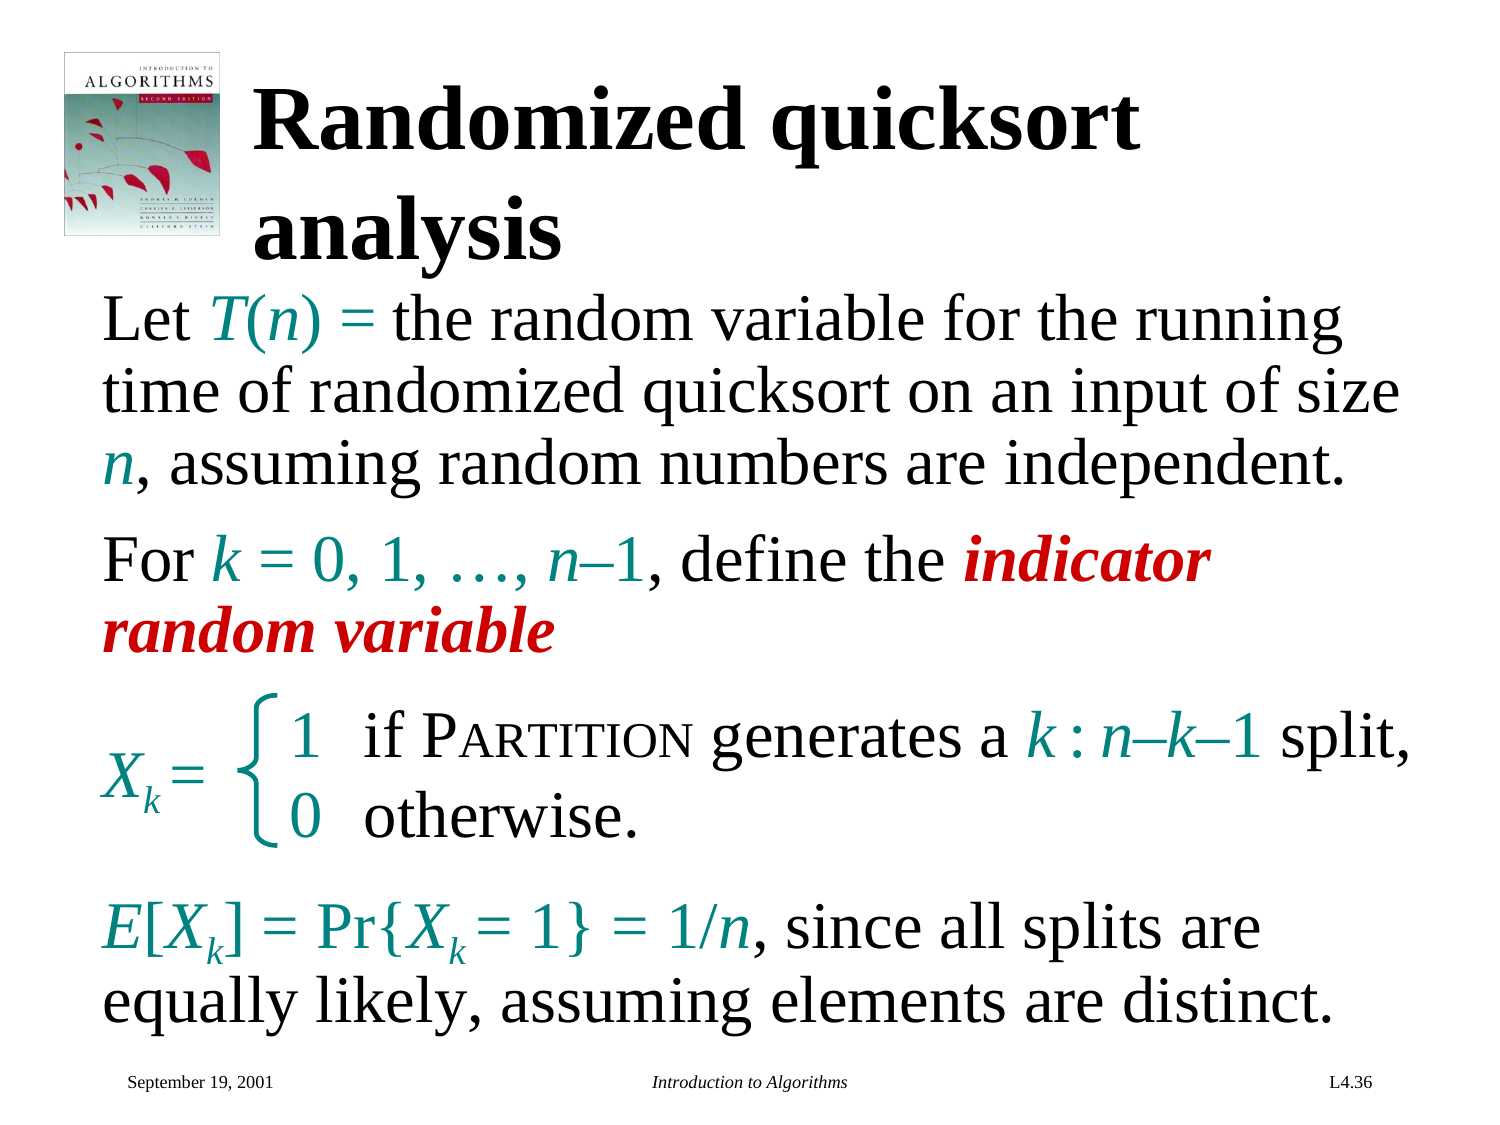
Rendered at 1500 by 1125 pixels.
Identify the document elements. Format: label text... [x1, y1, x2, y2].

text_box Let T(n) = the random variable for the running time of randomized quicksort on an input of size n, assuming random numbers are independent. For k = 0, 1, …, n–1, define the indicator random variable [87, 275, 1426, 676]
text_box 1 if PARTITION generates a k : n–k–1 split, 0 otherwise. [274, 682, 1438, 859]
text_box September 19, 2001 [112, 1062, 426, 1101]
text_box Introduction to Algorithms [512, 1062, 988, 1101]
text_box Xk = [87, 722, 240, 830]
text_box L4.<number> [1074, 1062, 1388, 1101]
title Randomized quicksort analysis [237, 49, 1475, 238]
picture [64, 52, 220, 236]
text_box E[Xk] = Pr{Xk = 1} = 1/n, since all splits are equally likely, assuming elements are distinct. [87, 874, 1408, 1045]
